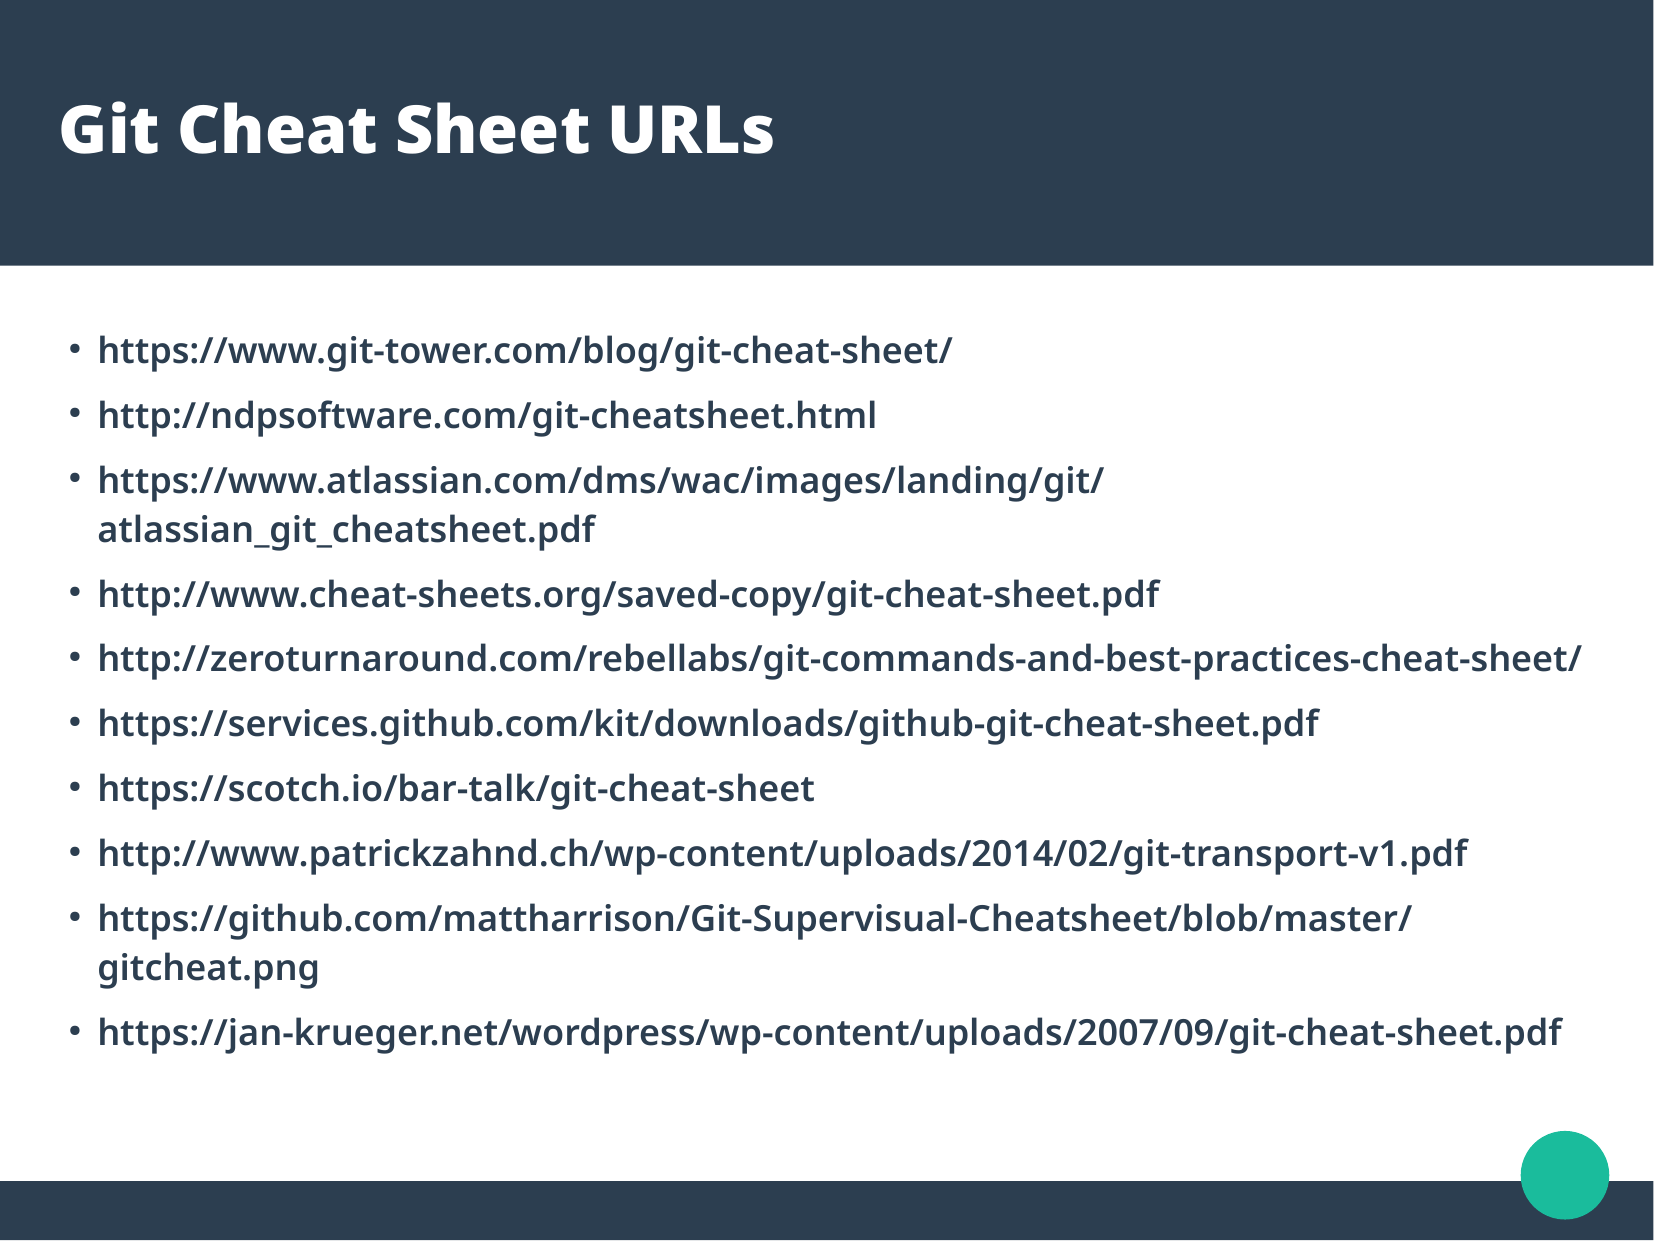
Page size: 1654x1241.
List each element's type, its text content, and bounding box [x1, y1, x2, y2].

list https://www.git-tower.com/blog/git-cheat-sheet/ http://ndpsoftware.com/git-cheatsheet.html https://www.atlassian.com/dms/wac/images/landing/git/atlassian_git_cheatsheet.pdf http://www.cheat-sheets.org/saved-copy/git-cheat-sheet.pdf http://zeroturnaround.com/rebellabs/git-commands-and-best-practices-cheat-sheet/ https://services.github.com/kit/downloads/github-git-cheat-sheet.pdf https://scotch.io/bar-talk/git-cheat-sheet http://www.patrickzahnd.ch/wp-content/uploads/2014/02/git-transport-v1.pdf https://github.com/mattharrison/Git-Supervisual-Cheatsheet/blob/master/gitcheat.png https://jan-krueger.net/wordpress/wp-content/uploads/2007/09/git-cheat-sheet.pdf [59, 324, 1595, 1152]
title Git Cheat Sheet URLs [59, 49, 1595, 207]
